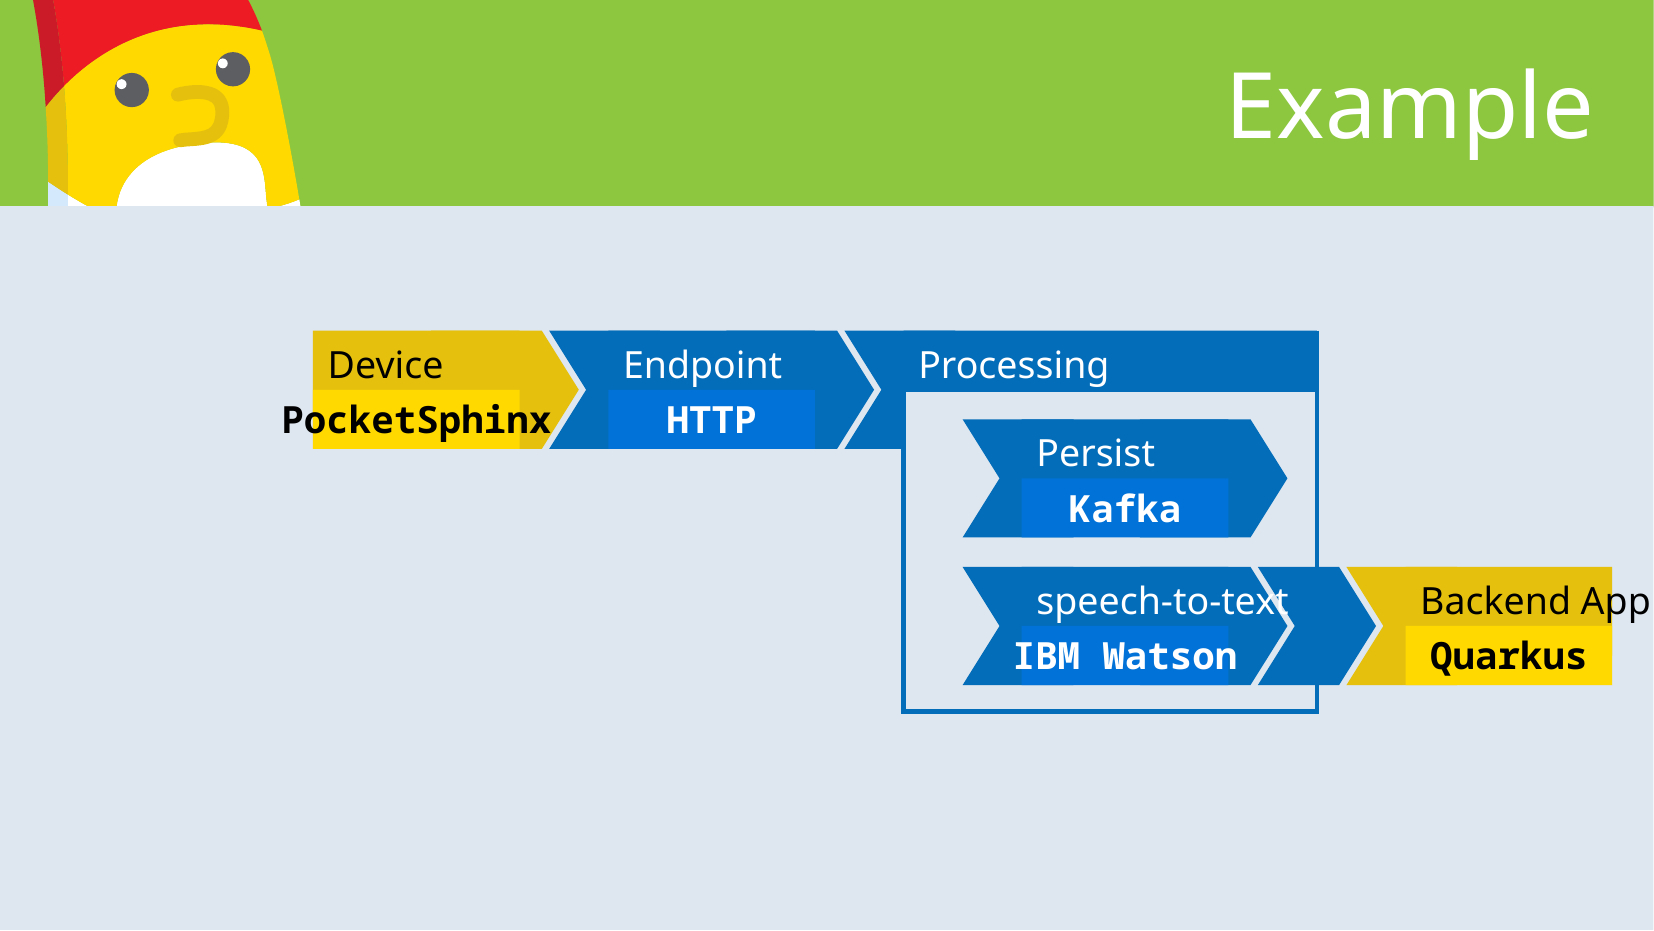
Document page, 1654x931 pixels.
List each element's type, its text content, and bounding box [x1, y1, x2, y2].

text_box [520, 330, 579, 449]
text_box PocketSphinx [312, 389, 520, 449]
text_box Kafka [1021, 478, 1229, 538]
text_box Device [312, 330, 520, 389]
text_box Processing [903, 330, 1317, 389]
text_box Endpoint [608, 330, 815, 389]
text_box Backend App [1405, 566, 1613, 625]
title Example [324, 0, 1595, 207]
text_box [549, 330, 608, 449]
text_box [844, 330, 1377, 712]
text_box [1346, 566, 1405, 686]
text_box [815, 330, 875, 449]
text_box Persist [1021, 419, 1229, 478]
text_box speech-to-text [1021, 566, 1229, 625]
text_box Quarkus [1405, 625, 1613, 686]
text_box HTTP [608, 389, 815, 449]
text_box IBM Watson [1021, 625, 1229, 686]
